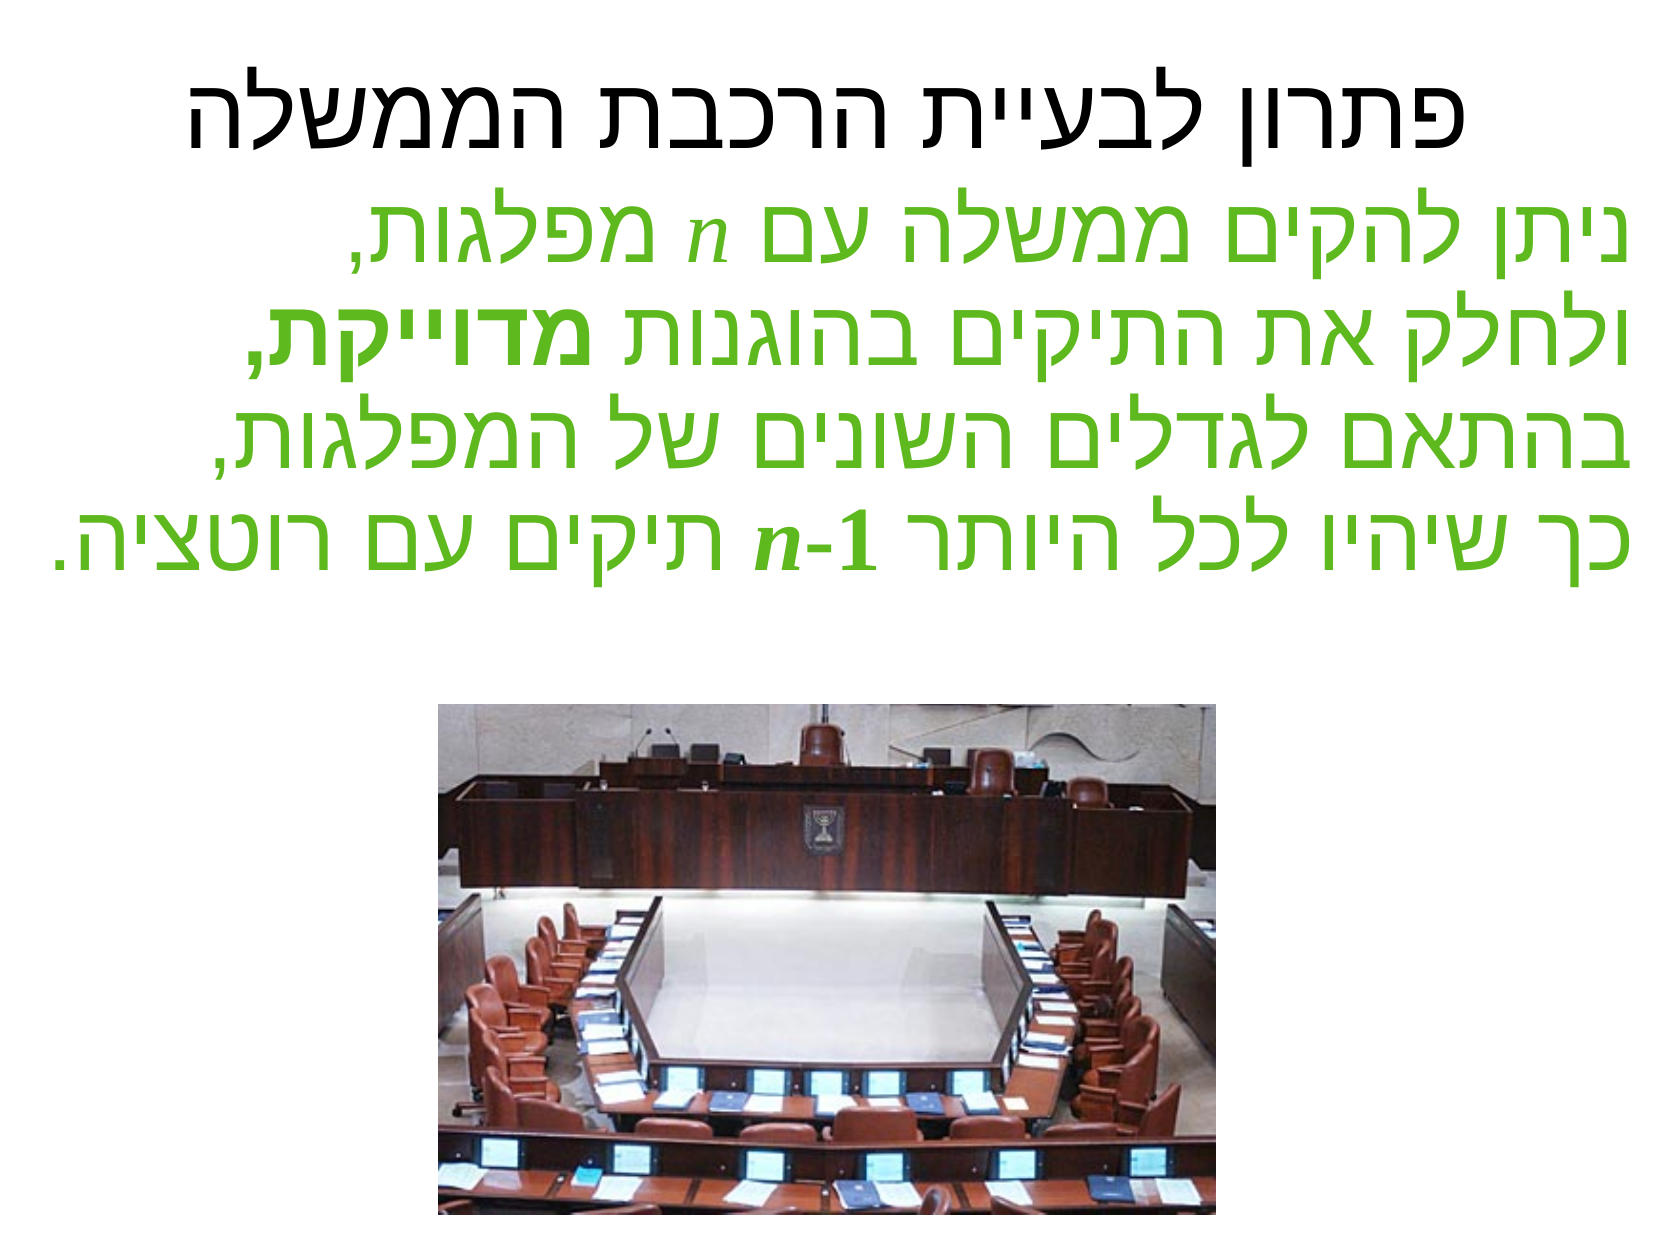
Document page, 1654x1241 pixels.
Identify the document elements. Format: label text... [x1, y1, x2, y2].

picture [438, 704, 1216, 1216]
title פתרון לבעיית הרכבת הממשלה [0, 32, 1654, 196]
list ניתן להקים ממשלה עם n מפלגות, ולחלק את התיקים בהוגנות מדוייקת, בהתאם לגדלים השונים של המפלגות, כך שיהיו לכל היותר n-1 תיקים עם רוטציה. [15, 180, 1636, 1126]
